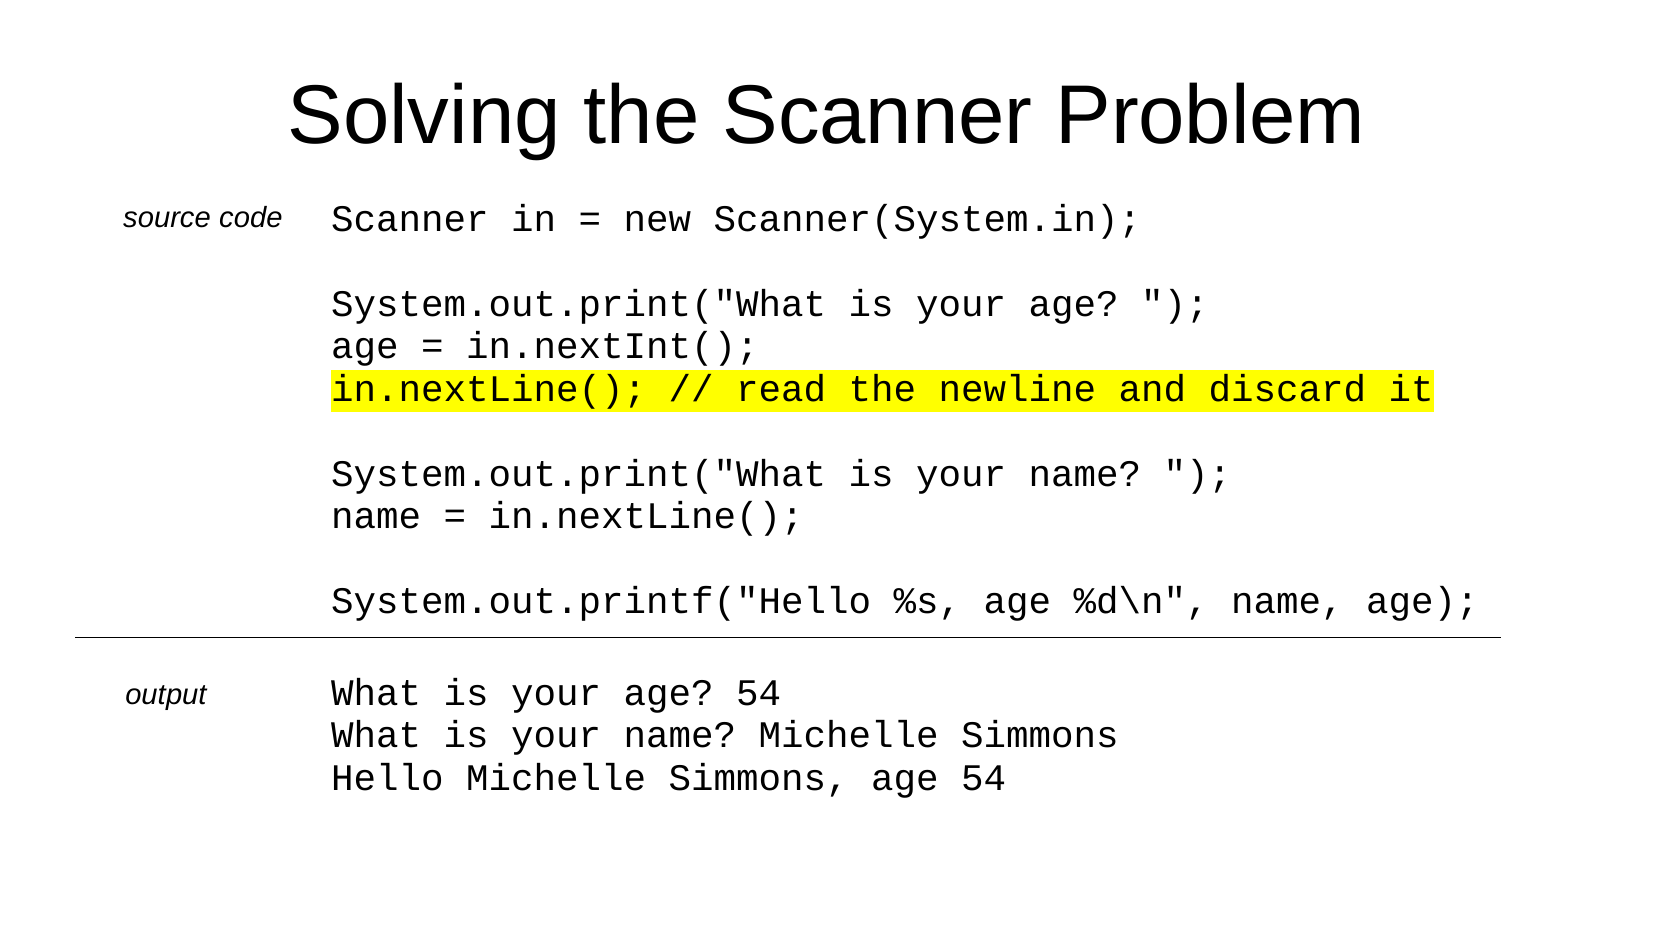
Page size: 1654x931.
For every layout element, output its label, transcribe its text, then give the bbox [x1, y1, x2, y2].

text_box source code [108, 193, 298, 242]
text_box Scanner in = new Scanner(System.in); System.out.print("What is your age? "); age = in.nextInt(); in.nextLine(); // read the newline and discard it System.out.print("What is your name? "); name = in.nextLine(); System.out.printf("Hello %s, age %d\n", name, age); [316, 192, 1514, 633]
text_box output [110, 670, 301, 719]
title Solving the Scanner Problem [82, 37, 1571, 193]
text_box What is your age? 54 What is your name? Michelle Simmons Hello Michelle Simmons, age 54 [316, 666, 1313, 810]
